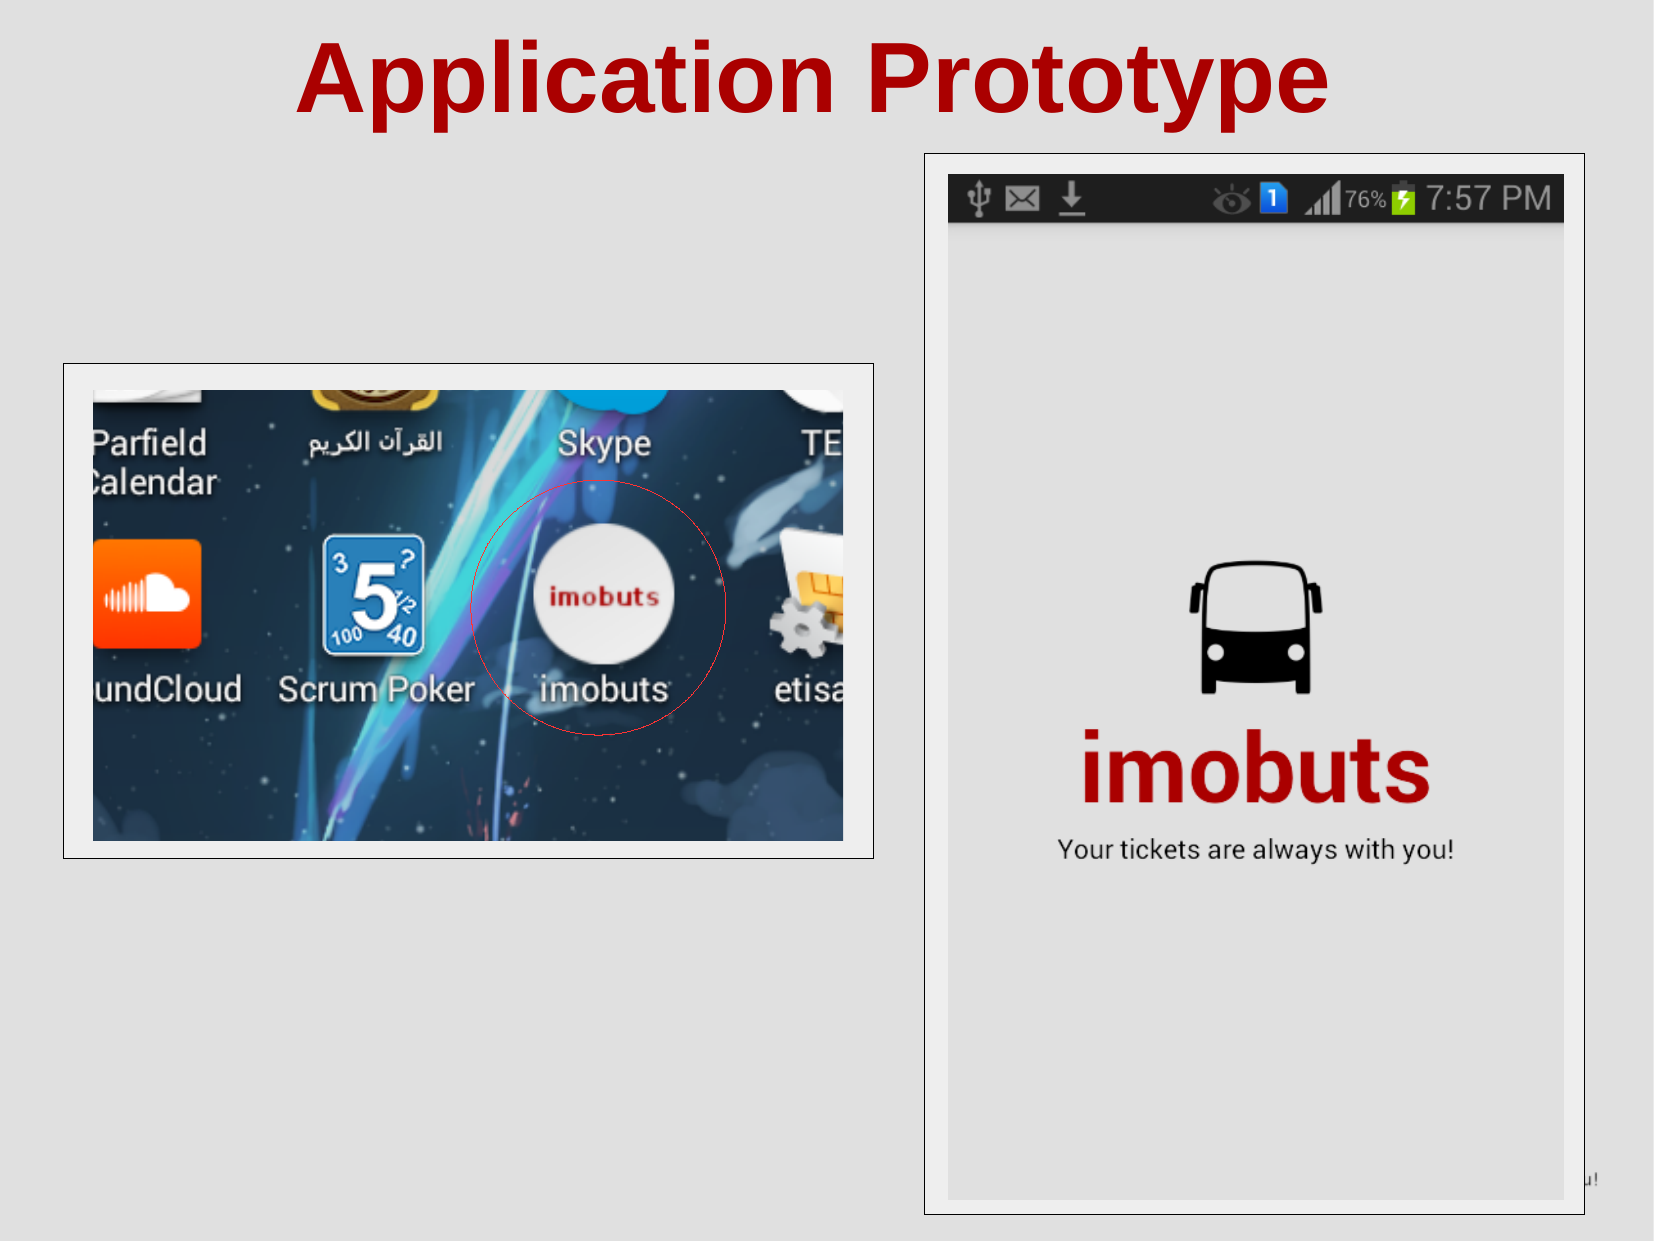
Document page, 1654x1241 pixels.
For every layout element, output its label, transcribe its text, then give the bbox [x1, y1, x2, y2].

text_box [924, 153, 1585, 1215]
text_box Application Prototype [140, 14, 1514, 142]
picture [0, 0, 1654, 1241]
text_box [63, 363, 874, 859]
